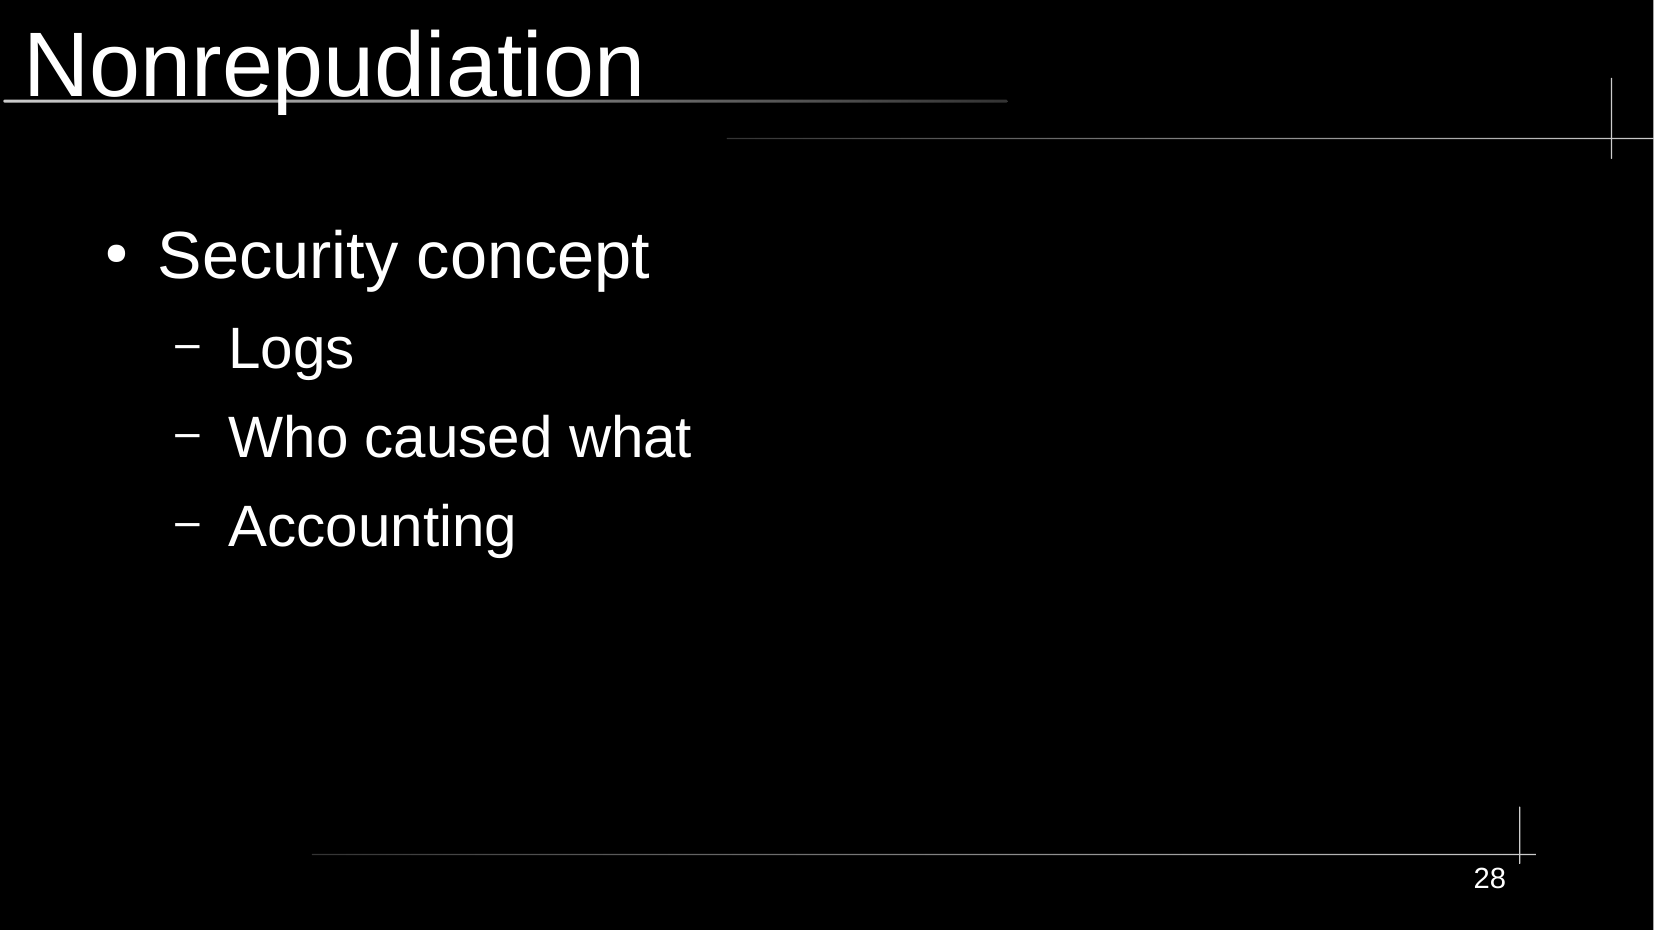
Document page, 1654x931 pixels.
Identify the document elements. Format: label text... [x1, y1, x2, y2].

title Nonrepudiation [23, 11, 1589, 119]
list Security concept Logs Who caused what Accounting [86, 217, 1576, 901]
